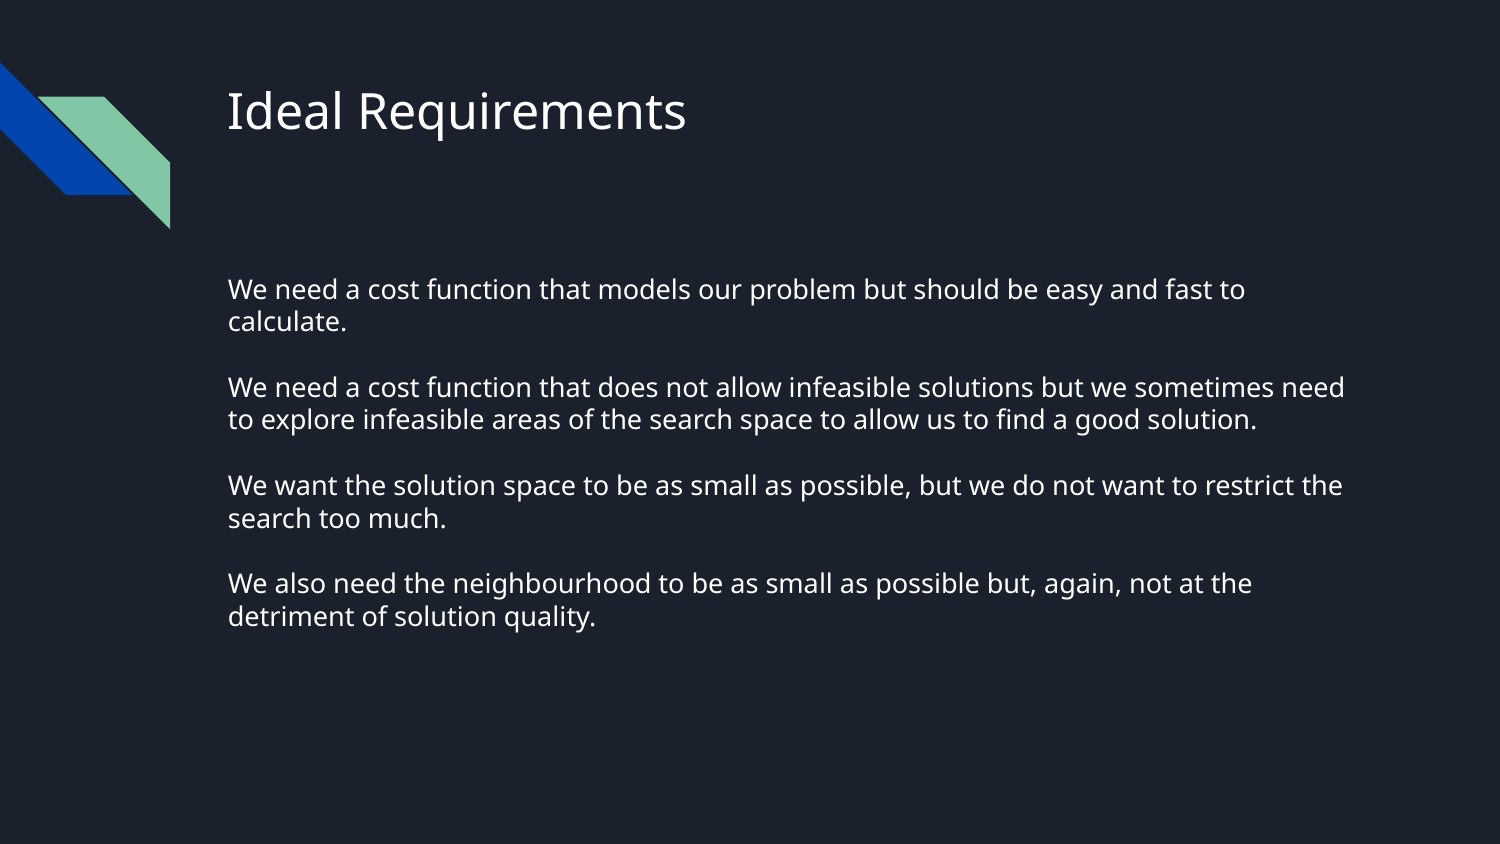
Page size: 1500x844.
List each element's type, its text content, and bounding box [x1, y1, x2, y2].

list We need a cost function that models our problem but should be easy and fast to calculate. We need a cost function that does not allow infeasible solutions but we sometimes need to explore infeasible areas of the search space to allow us to find a good solution. We want the solution space to be as small as possible, but we do not want to restrict the search too much. We also need the neighbourhood to be as small as possible but, again, not at the detriment of solution quality. [212, 257, 1368, 735]
title Ideal Requirements [212, 64, 1368, 215]
